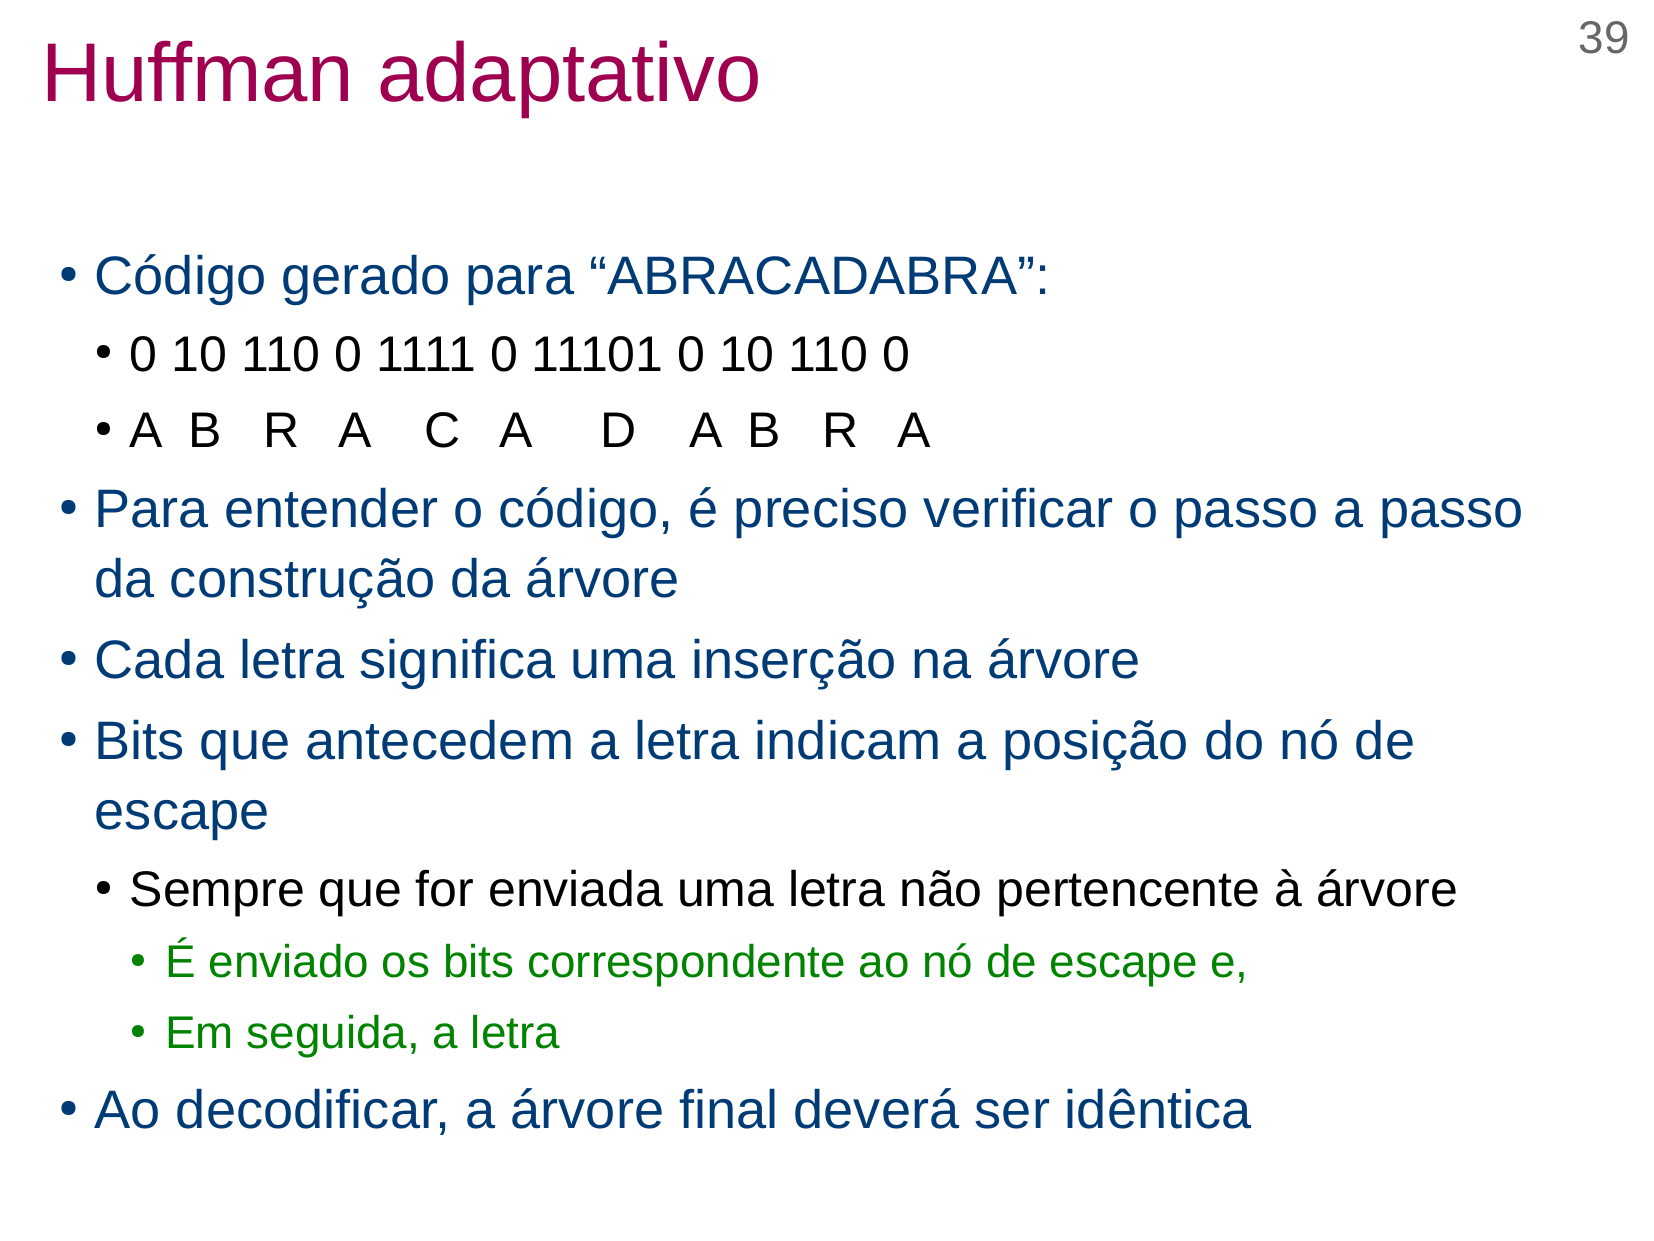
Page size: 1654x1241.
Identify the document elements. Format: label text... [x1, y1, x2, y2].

list Código gerado para “ABRACADABRA”: 0 10 110 0 1111 0 11101 0 10 110 0 A B R A C A D A B R A Para entender o código, é preciso verificar o passo a passo da construção da árvore Cada letra significa uma inserção na árvore Bits que antecedem a letra indicam a posição do nó de escape Sempre que for enviada uma letra não pertencente à árvore É enviado os bits correspondente ao nó de escape e, Em seguida, a letra Ao decodificar, a árvore final deverá ser idêntica [59, 236, 1595, 1211]
title Huffman adaptativo [41, 17, 1577, 136]
